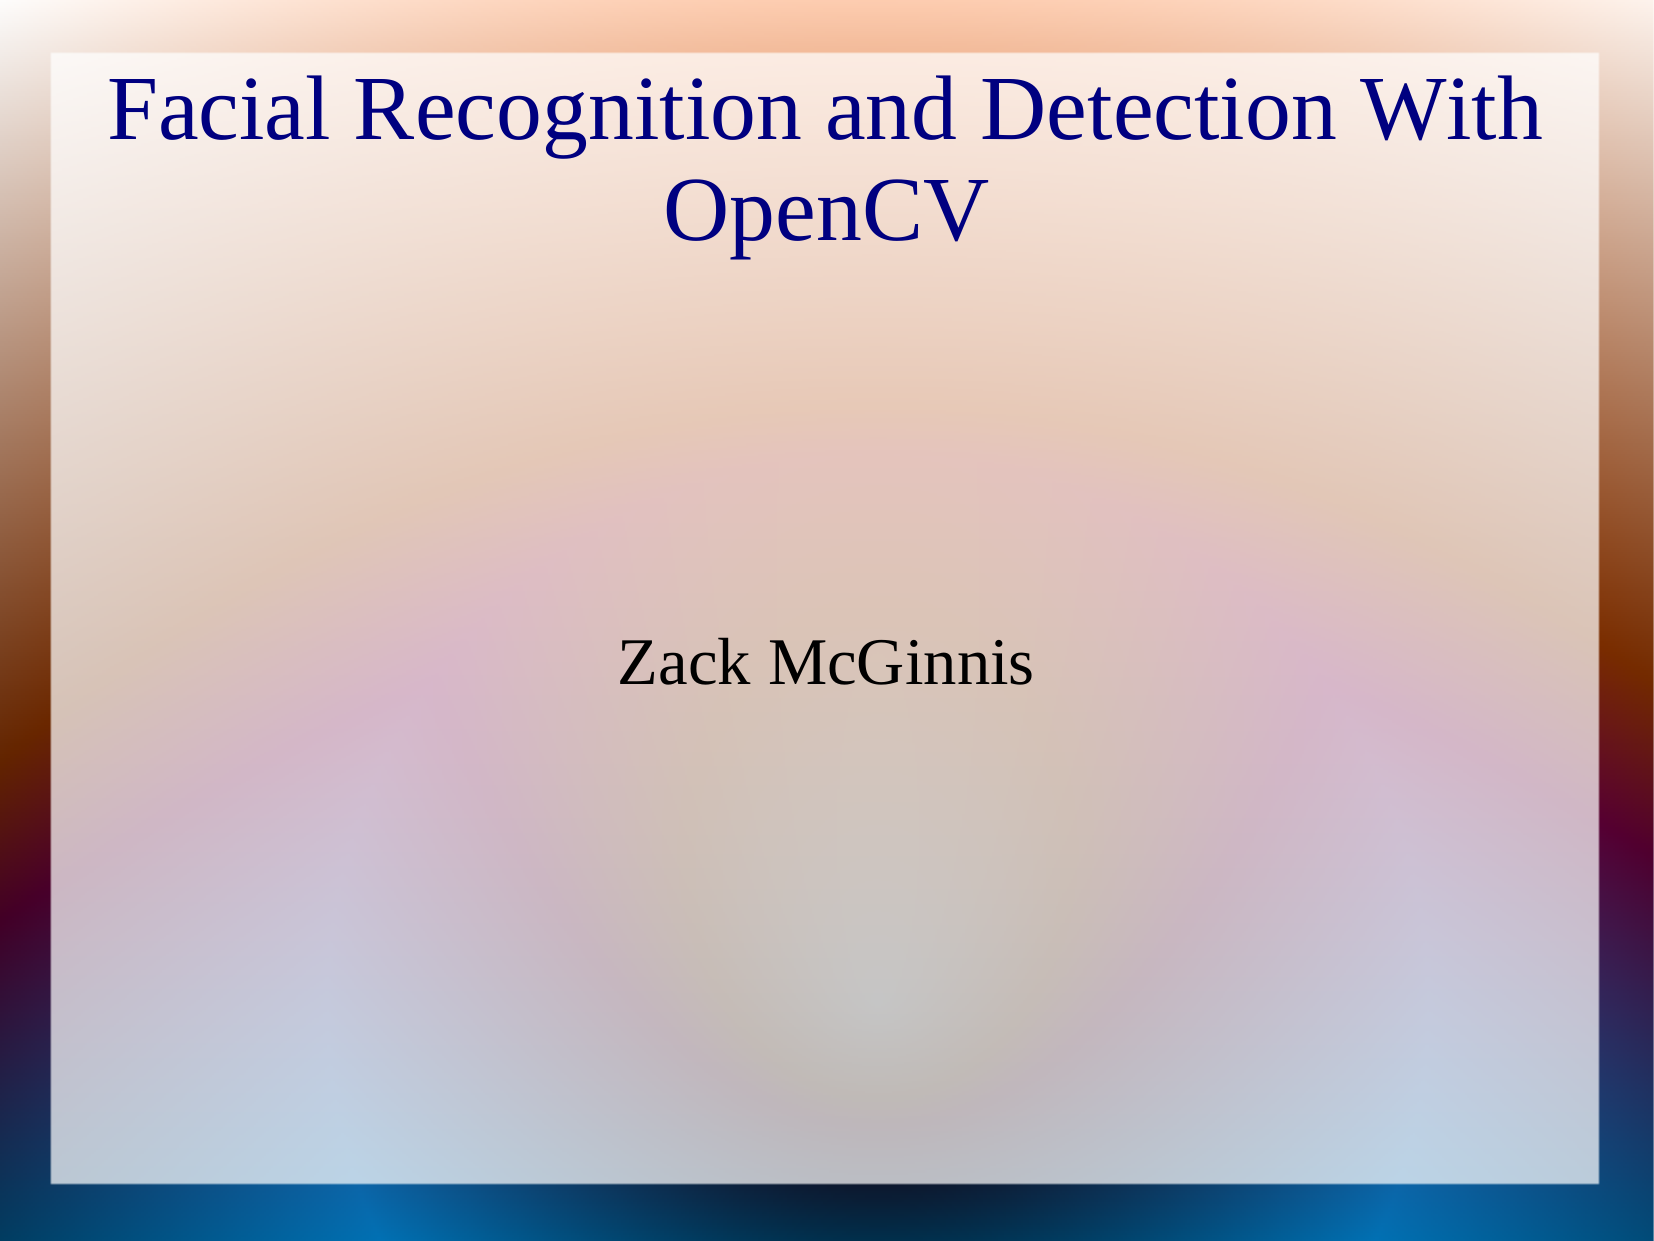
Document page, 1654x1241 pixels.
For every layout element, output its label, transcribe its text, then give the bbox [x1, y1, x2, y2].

title Facial Recognition and Detection With OpenCV [82, 55, 1571, 263]
subtitle Zack McGinnis [82, 290, 1571, 1034]
picture [0, 0, 1654, 1241]
